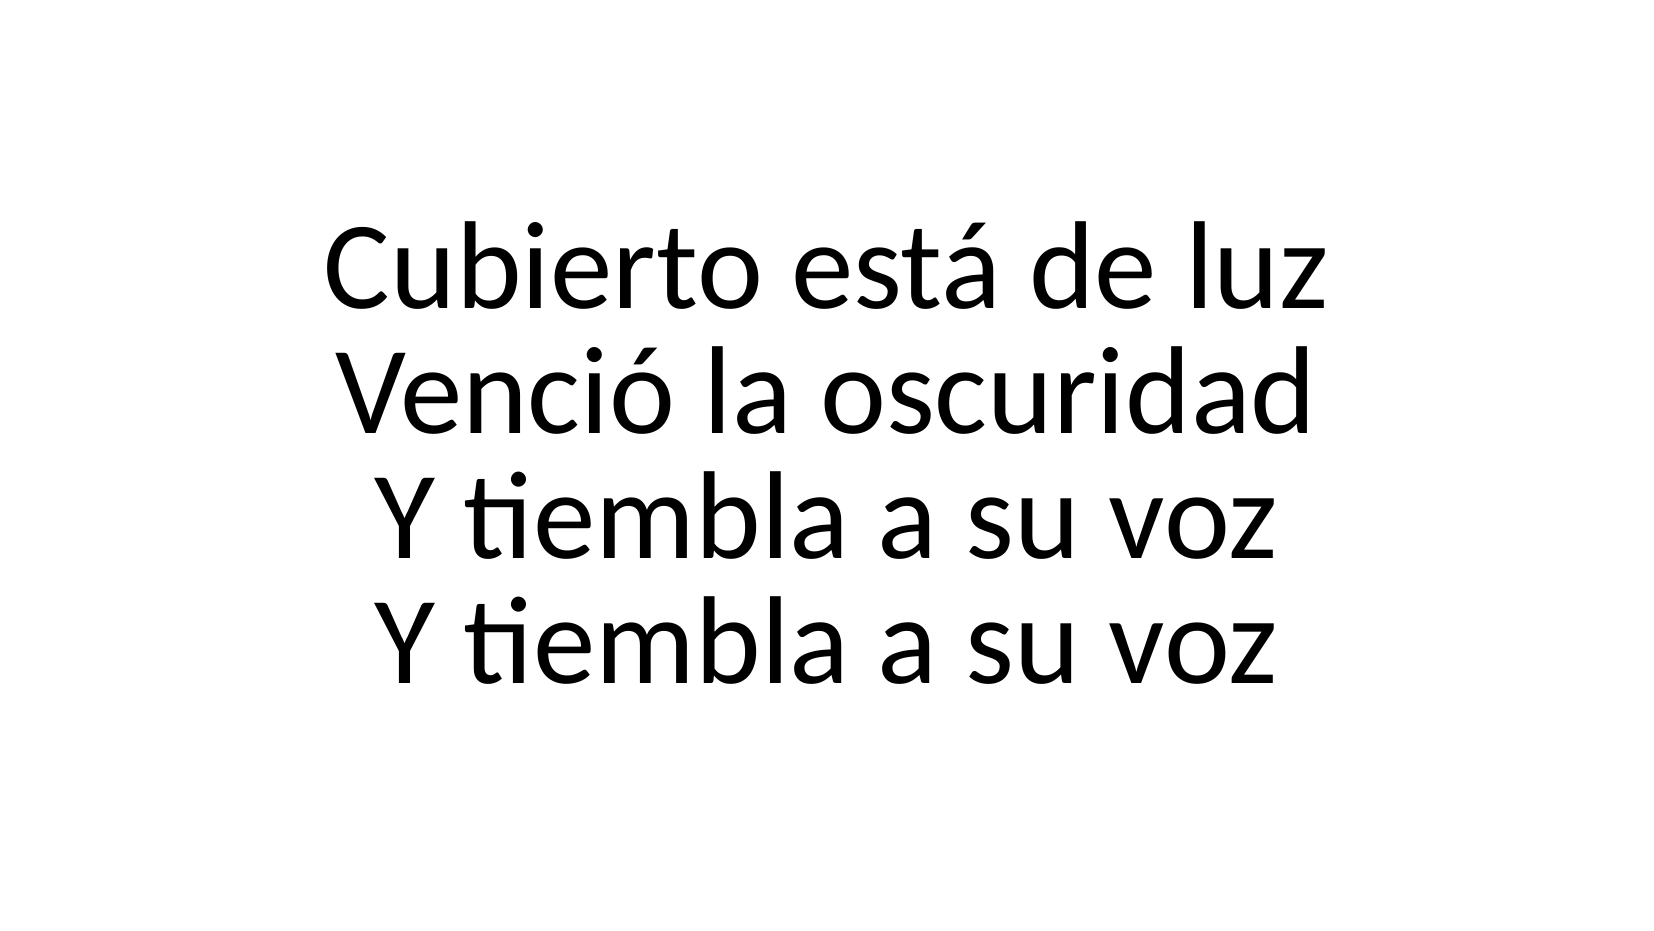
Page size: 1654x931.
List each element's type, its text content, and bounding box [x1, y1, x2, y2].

title Cubierto está de luz Venció la oscuridad Y tiembla a su voz Y tiembla a su voz [0, 0, 1654, 931]
